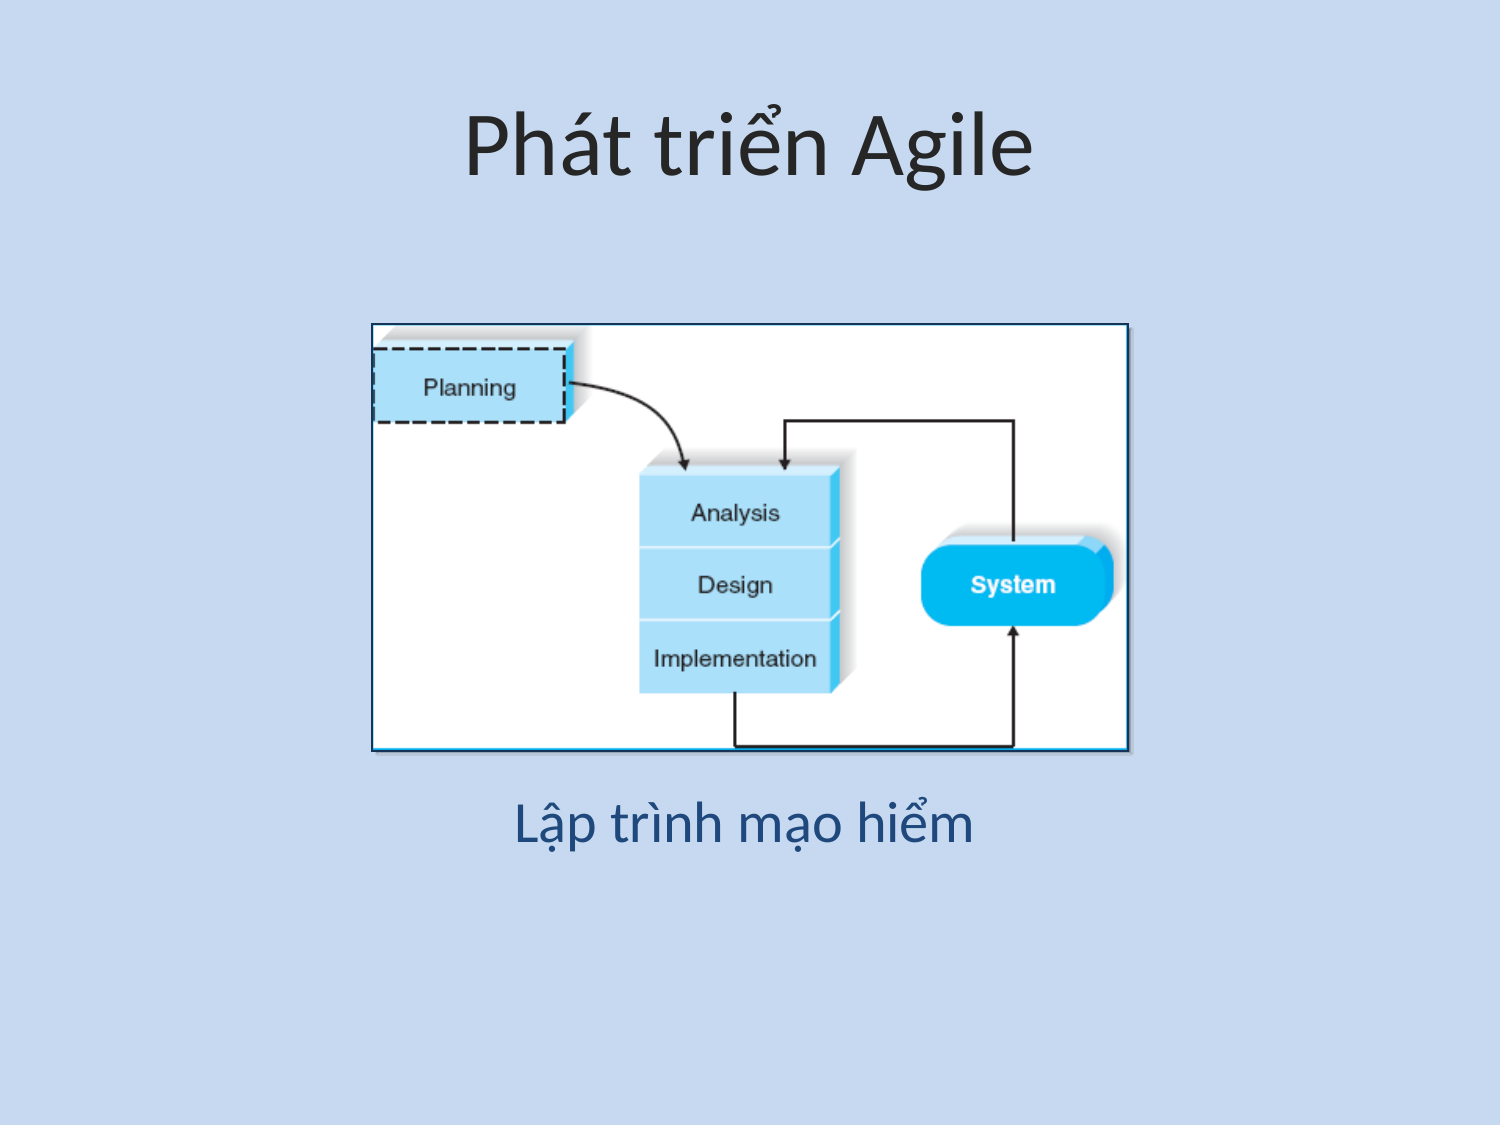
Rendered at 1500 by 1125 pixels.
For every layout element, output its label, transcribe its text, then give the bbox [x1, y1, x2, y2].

picture [372, 324, 1128, 748]
text_box Lập trình mạo hiểm [499, 776, 991, 863]
title Phát triển Agile [75, 45, 1426, 233]
